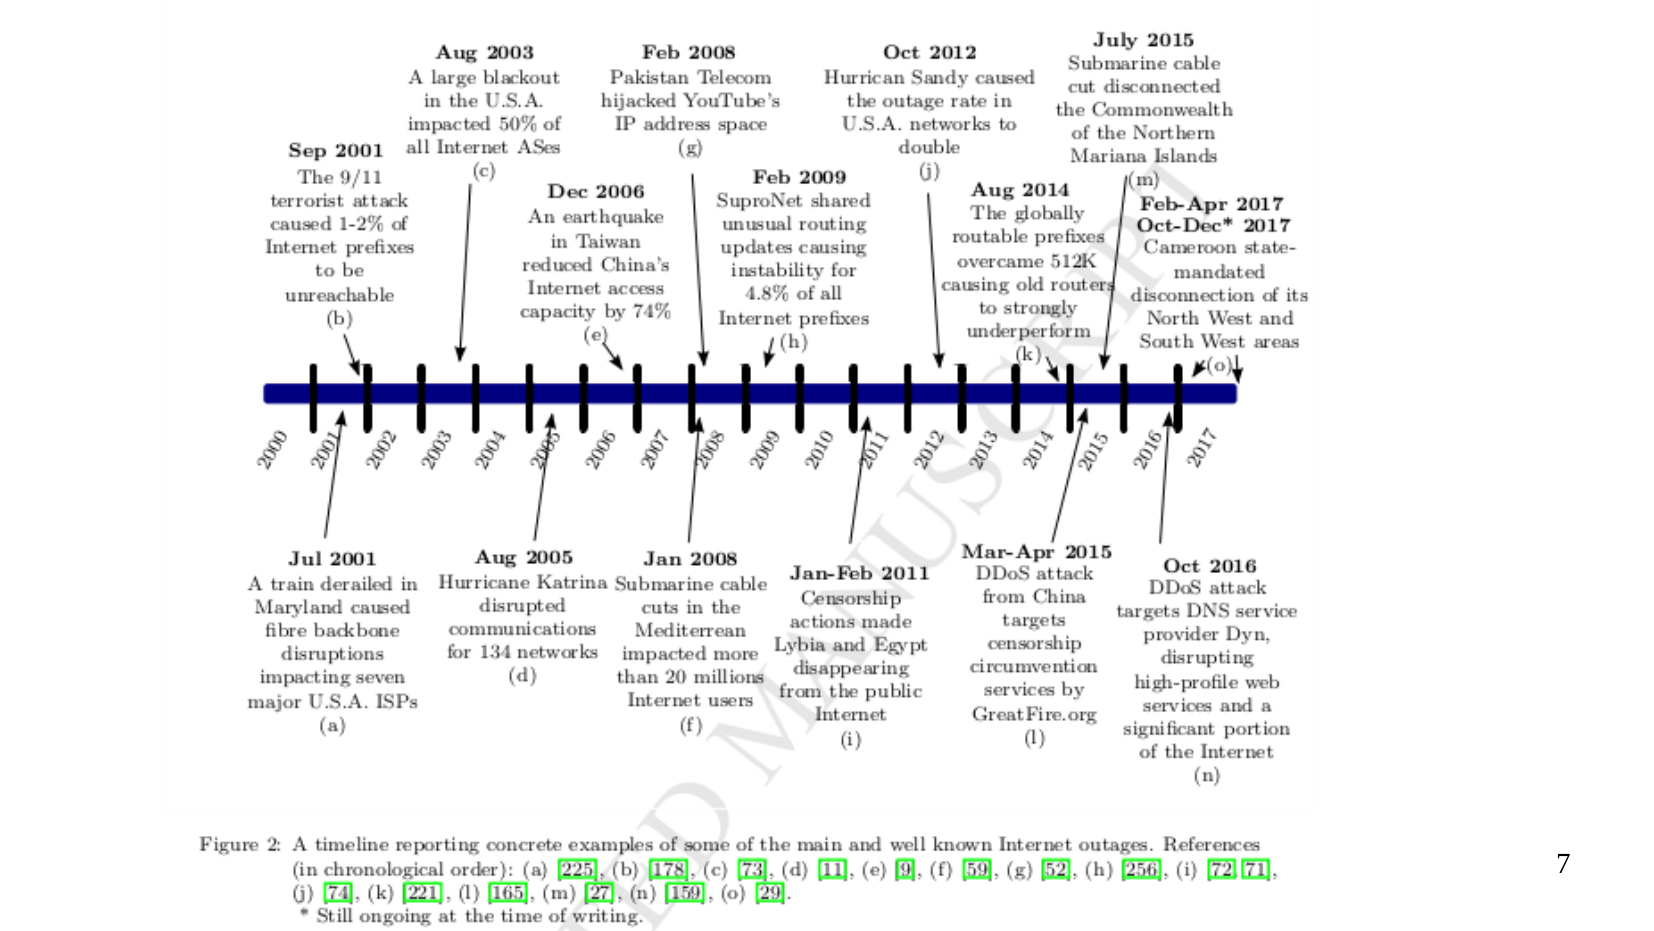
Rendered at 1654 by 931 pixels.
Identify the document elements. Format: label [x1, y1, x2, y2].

picture [146, 0, 1381, 931]
